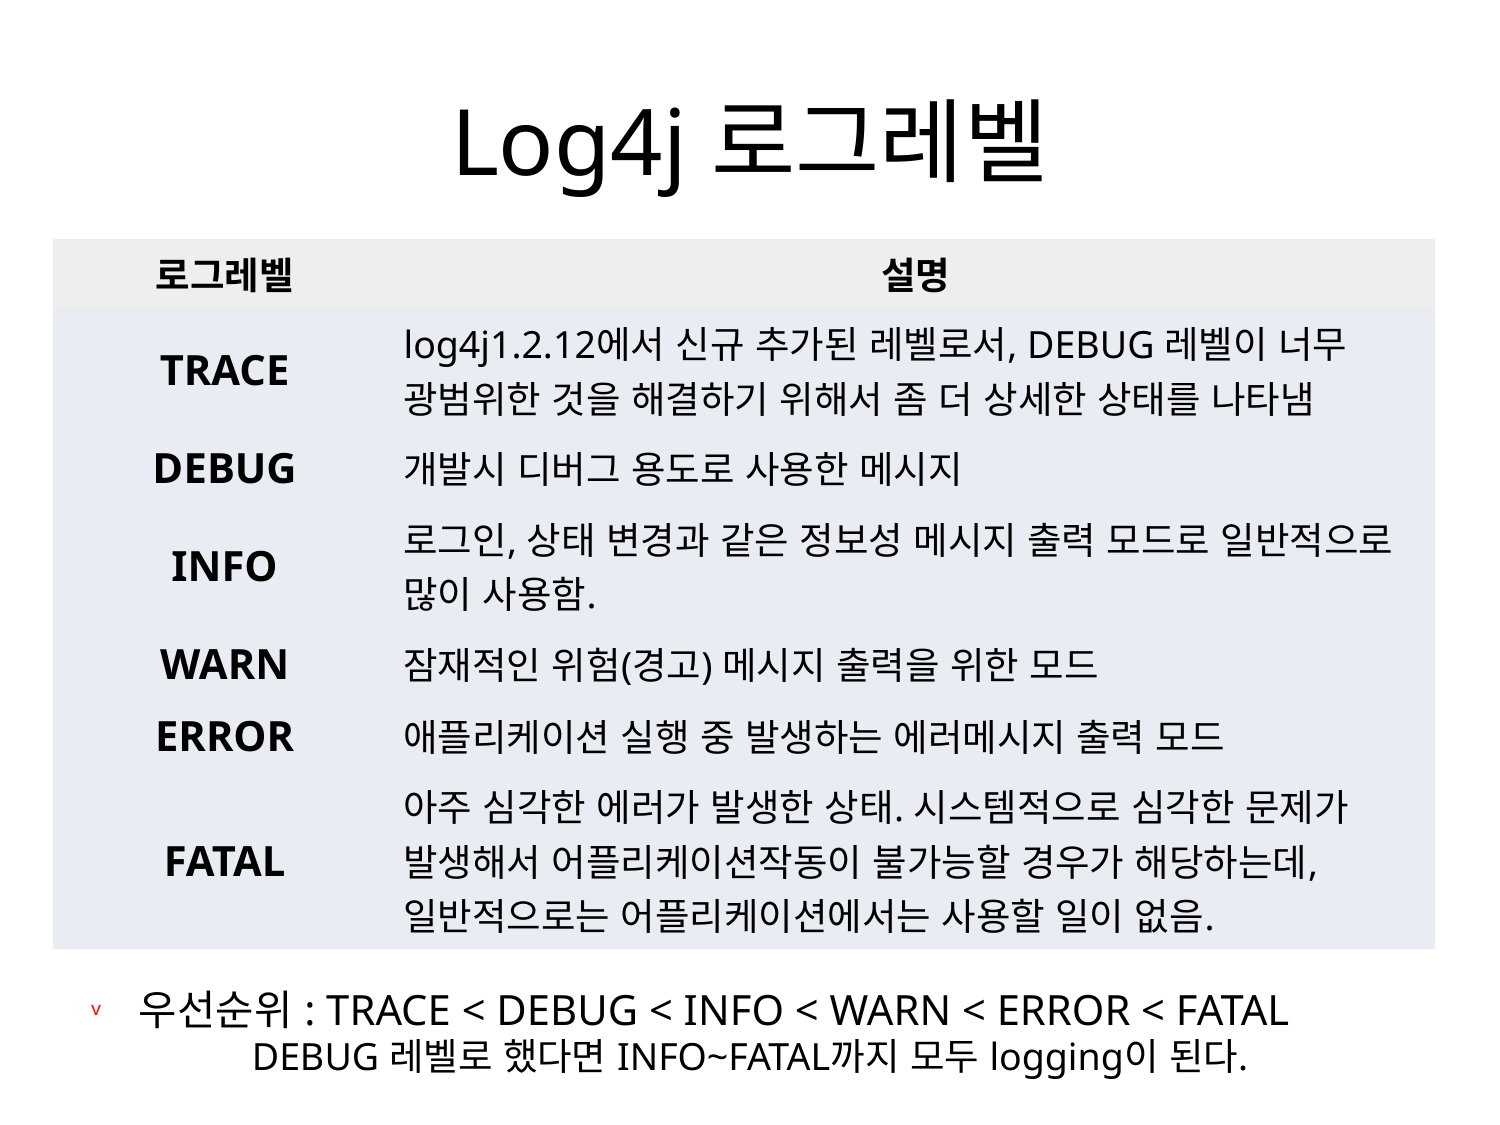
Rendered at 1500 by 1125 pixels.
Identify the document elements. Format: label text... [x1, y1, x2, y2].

table_cell INFO [53, 503, 396, 627]
table_cell 개발시 디버그 용도로 사용한 메시지 [396, 431, 1435, 503]
table_cell 아주 심각한 에러가 발생한 상태. 시스템적으로 심각한 문제가 발생해서 어플리케이션작동이 불가능할 경우가 해당하는데, 일반적으로는 어플리케이션에서는 사용할 일이 없음. [396, 771, 1435, 949]
table_cell 로그인, 상태 변경과 같은 정보성 메시지 출력 모드로 일반적으로 많이 사용함. [396, 503, 1435, 627]
table_cell log4j1.2.12에서 신규 추가된 레벨로서, DEBUG 레벨이 너무 광범위한 것을 해결하기 위해서 좀 더 상세한 상태를 나타냄 [396, 308, 1435, 431]
table_cell TRACE [53, 308, 396, 431]
table_cell FATAL [53, 771, 396, 949]
table_header 로그레벨 [53, 239, 396, 308]
table_cell WARN [53, 627, 396, 699]
text_box Log4j 로그레벨 [74, 45, 1425, 233]
text_box 우선순위 : TRACE < DEBUG < INFO < WARN < ERROR < FATAL DEBUG 레벨로 했다면 INFO~FATAL까지 모두 logging이 된다. [76, 975, 1424, 1086]
table_cell 애플리케이션 실행 중 발생하는 에러메시지 출력 모드 [396, 699, 1435, 771]
table_cell 잠재적인 위험(경고) 메시지 출력을 위한 모드 [396, 627, 1435, 699]
table_cell DEBUG [53, 431, 396, 503]
table_header 설명 [396, 239, 1435, 308]
table_cell ERROR [53, 699, 396, 771]
